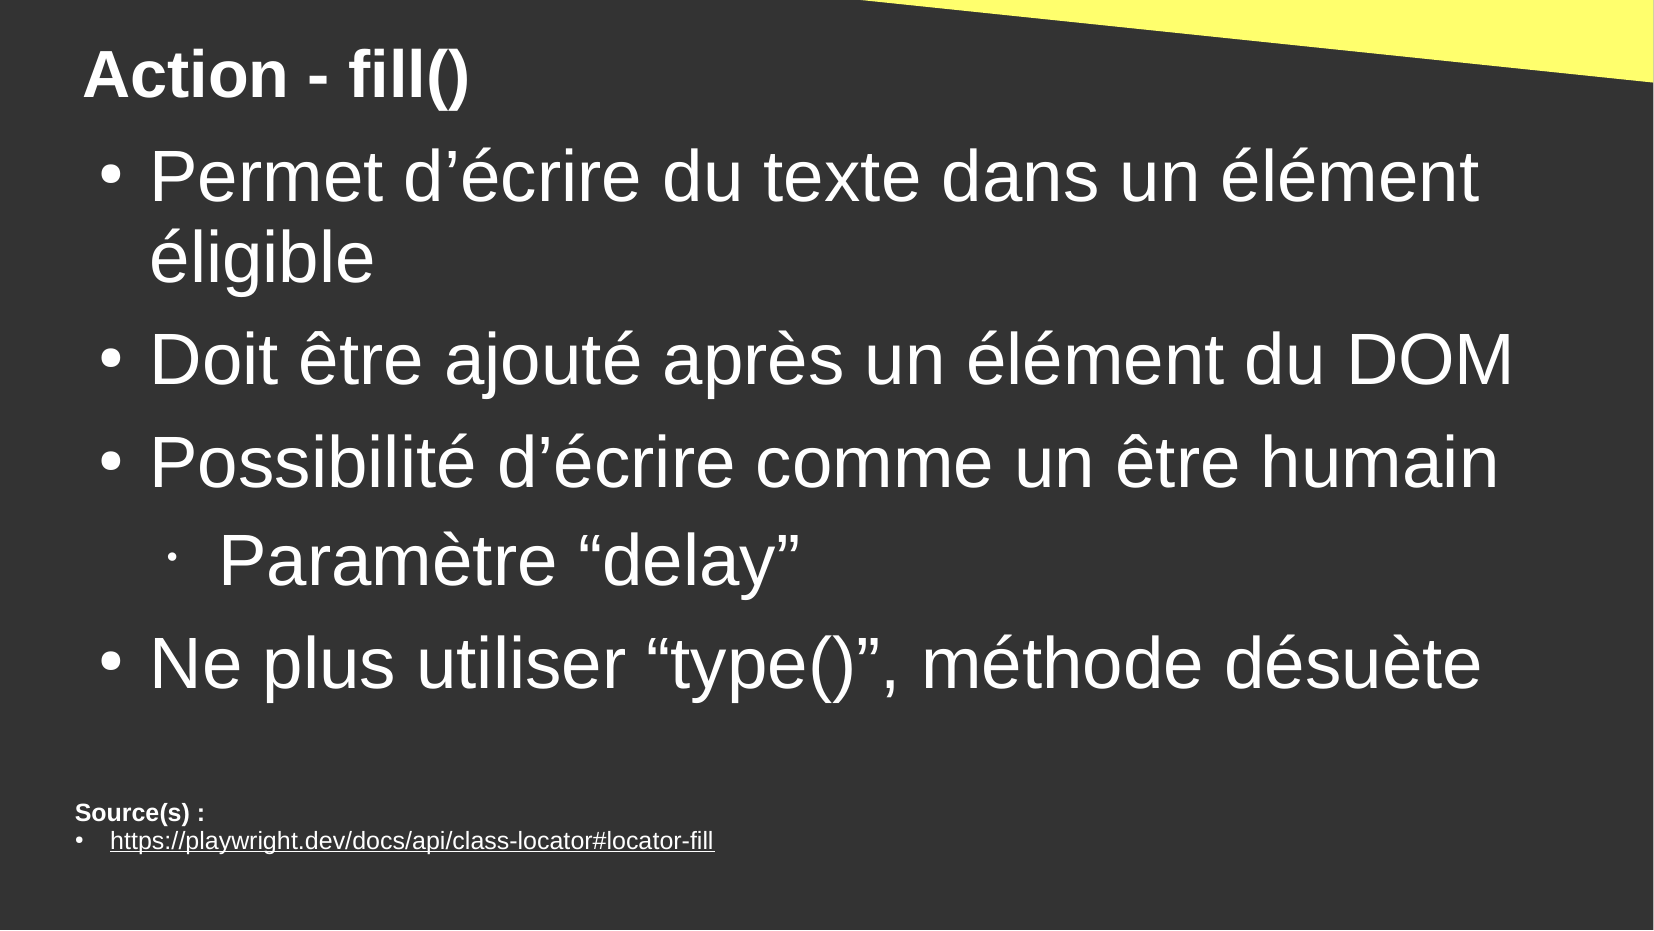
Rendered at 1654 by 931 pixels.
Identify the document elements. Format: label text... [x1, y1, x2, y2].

list Permet d’écrire du texte dans un élément éligible Doit être ajouté après un élément du DOM Possibilité d’écrire comme un être humain Paramètre “delay” Ne plus utiliser “type()”, méthode désuète [80, 135, 1619, 709]
text_box [860, 0, 1654, 83]
title Action - fill() [82, 37, 799, 114]
text_box Source(s) : https://playwright.dev/docs/api/class-locator#locator-fill [60, 791, 1546, 919]
